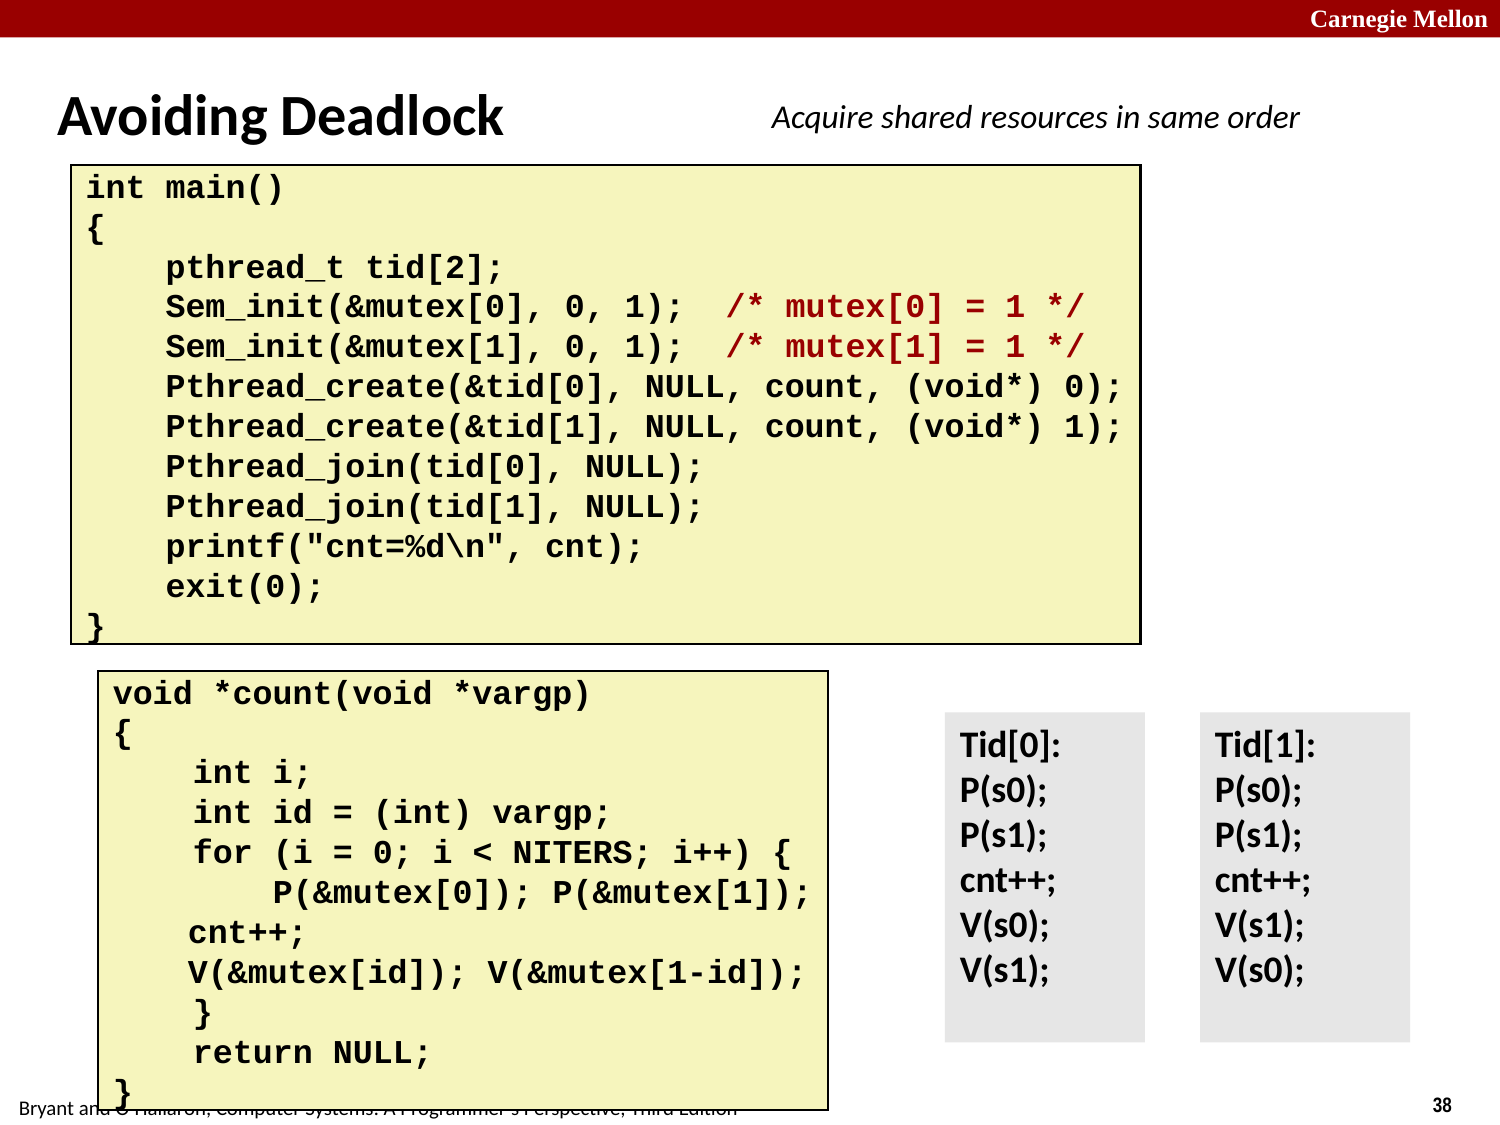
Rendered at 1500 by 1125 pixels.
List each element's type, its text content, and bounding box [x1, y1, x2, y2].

text_box Acquire shared resources in same order [757, 87, 1317, 143]
title Avoiding Deadlock [42, 50, 1288, 175]
text_box int main() { pthread_t tid[2]; Sem_init(&mutex[0], 0, 1); /* mutex[0] = 1 */ Sem_init(&mutex[1], 0, 1); /* mutex[1] = 1 */ Pthread_create(&tid[0], NULL, count, (void*) 0); Pthread_create(&tid[1], NULL, count, (void*) 1); Pthread_join(tid[0], NULL); Pthread_join(tid[1], NULL); printf("cnt=%d\n", cnt); exit(0); } [70, 164, 1141, 644]
text_box Tid[1]: P(s0); P(s1); cnt++; V(s1); V(s0); [1200, 712, 1411, 1043]
text_box void *count(void *vargp) { int i; int id = (int) vargp; for (i = 0; i < NITERS; i++) { P(&mutex[0]); P(&mutex[1]); cnt++; V(&mutex[id]); V(&mutex[1-id]); } return NULL; } [98, 670, 828, 1110]
text_box Tid[0]: P(s0); P(s1); cnt++; V(s0); V(s1); [944, 712, 1145, 1043]
